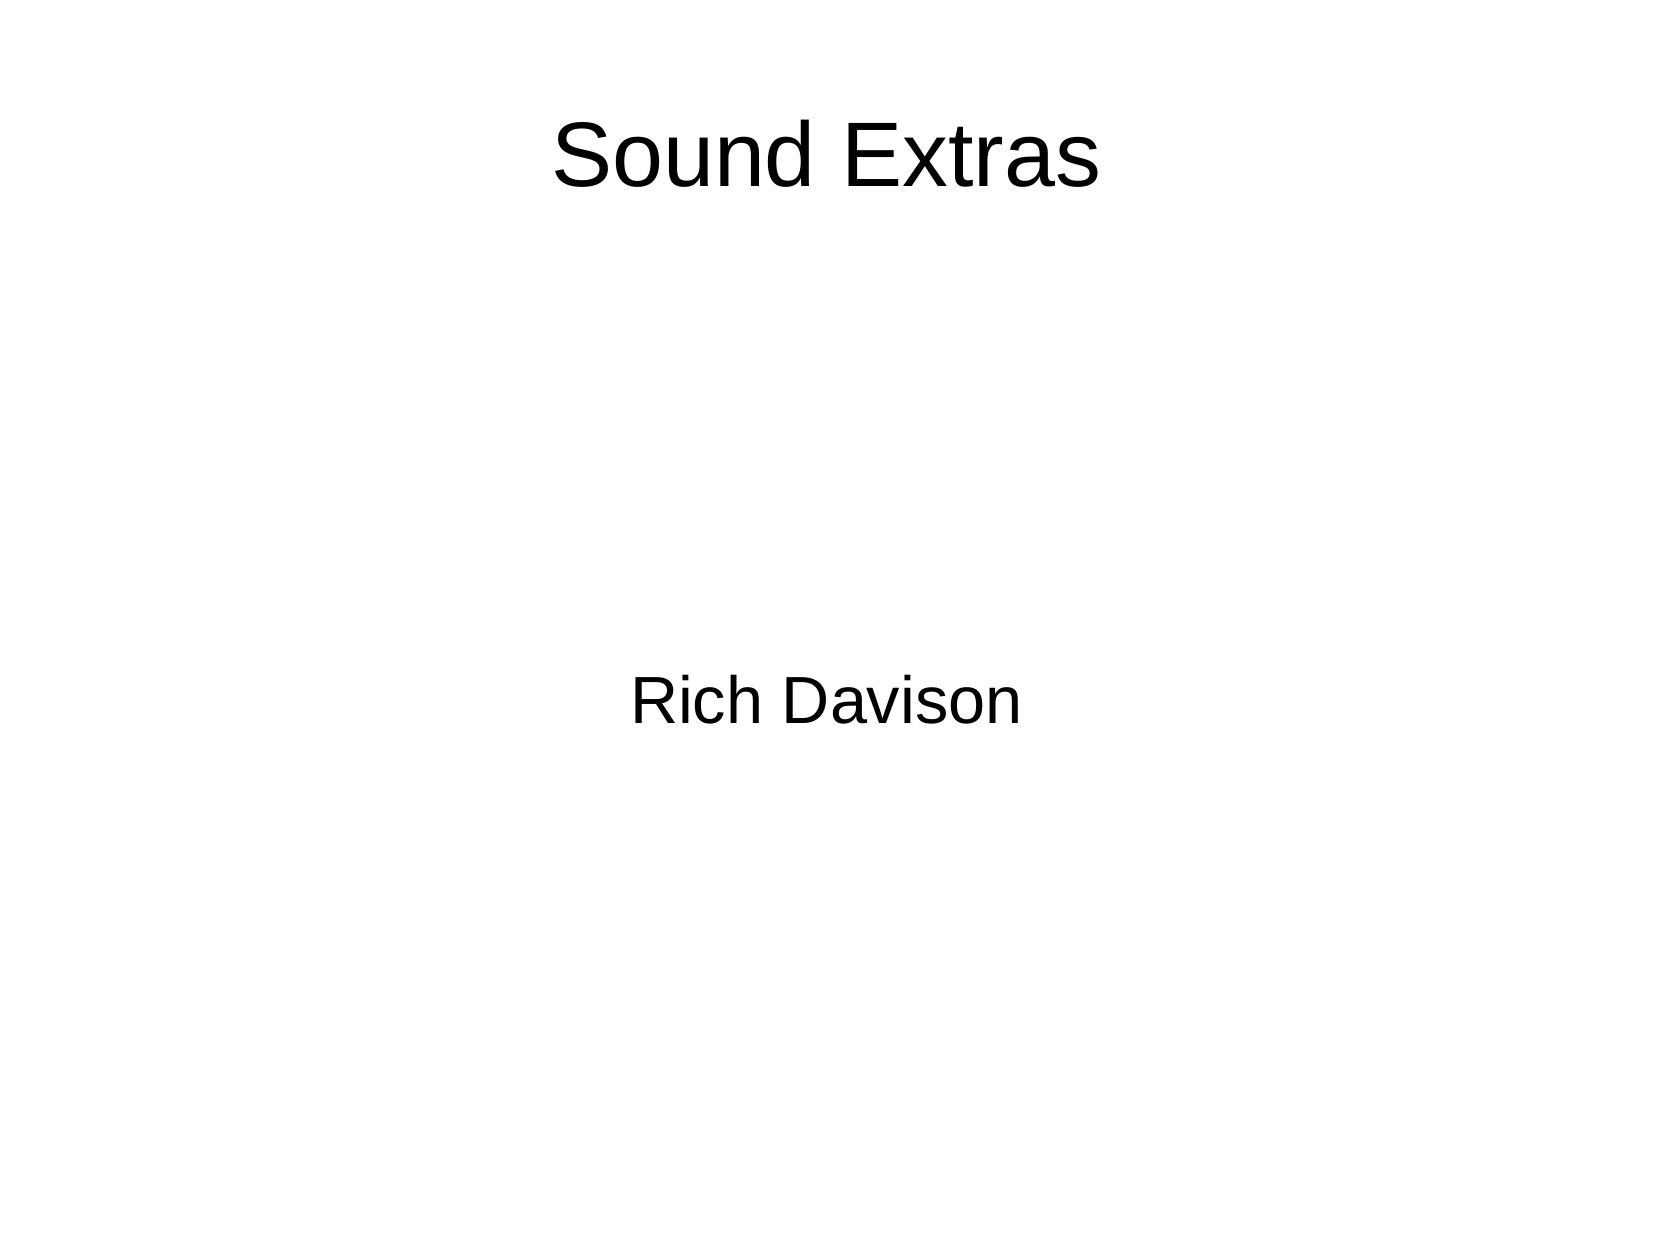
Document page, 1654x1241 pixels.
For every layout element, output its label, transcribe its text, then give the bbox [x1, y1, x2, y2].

subtitle Rich Davison [82, 290, 1571, 1109]
title Sound Extras [82, 49, 1571, 257]
